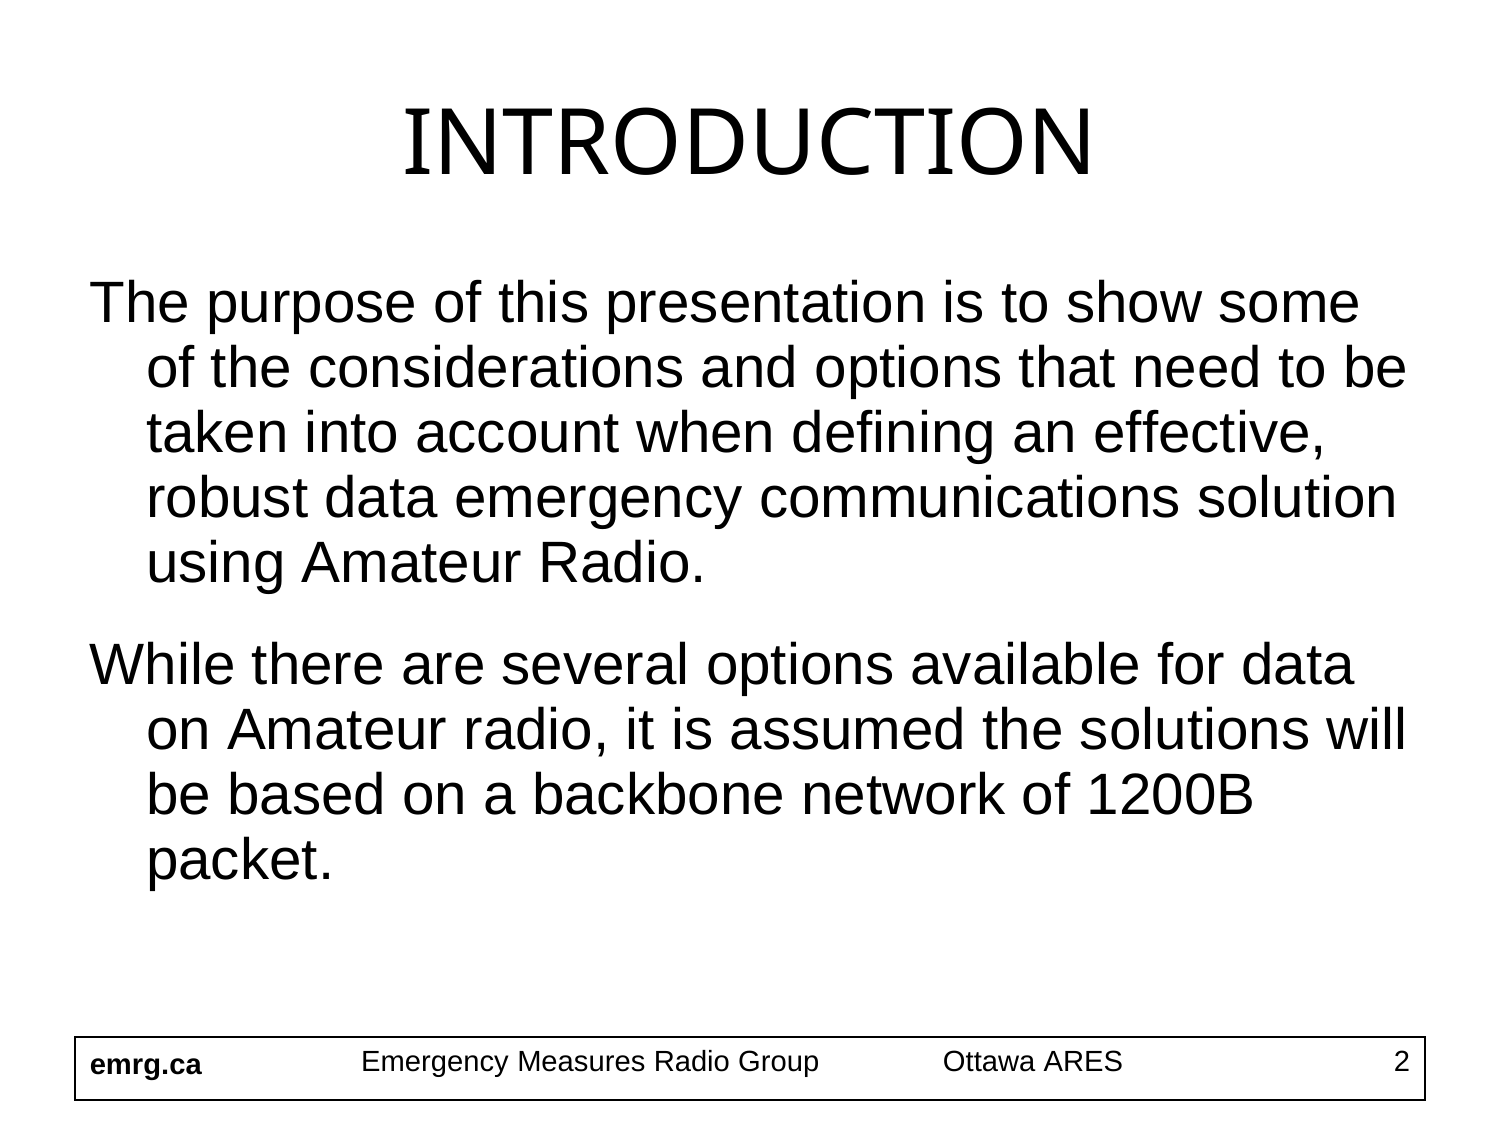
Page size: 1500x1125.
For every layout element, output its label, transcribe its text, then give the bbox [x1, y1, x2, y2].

list The purpose of this presentation is to show some of the considerations and options that need to be taken into account when defining an effective, robust data emergency communications solution using Amateur Radio. While there are several options available for data on Amateur radio, it is assumed the solutions will be based on a backbone network of 1200B packet. [75, 262, 1426, 1006]
title INTRODUCTION [75, 45, 1426, 233]
